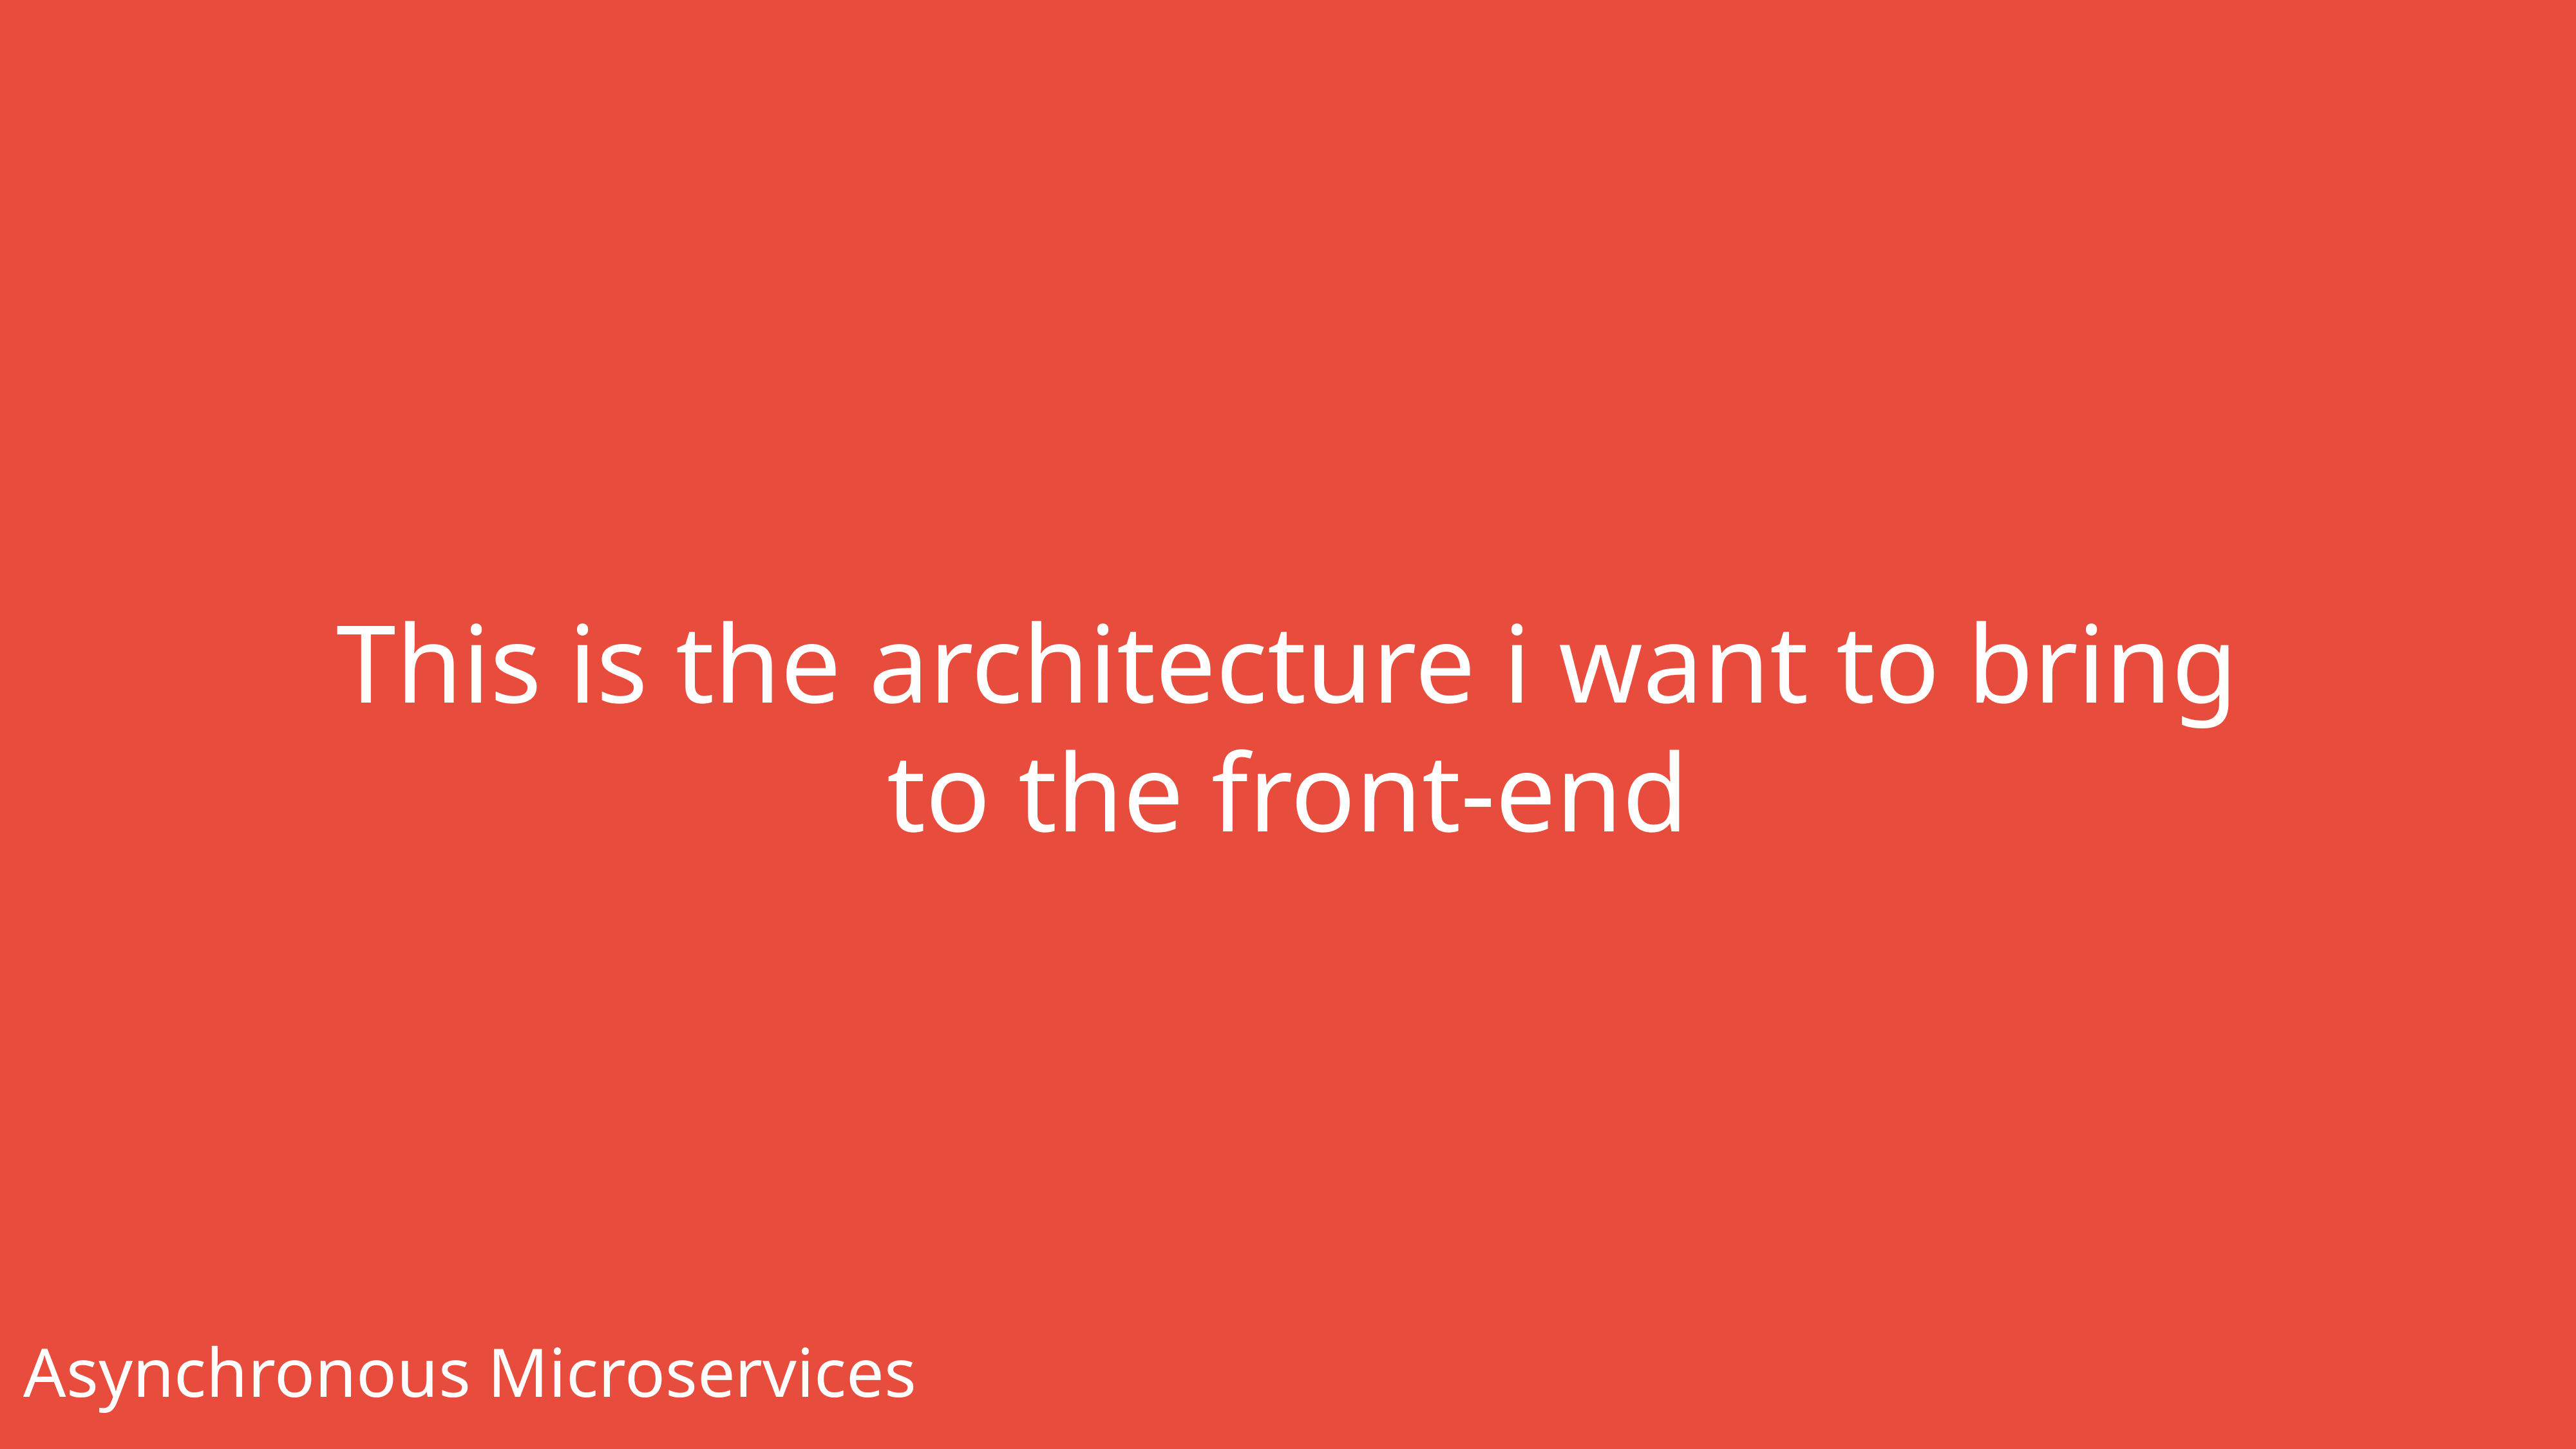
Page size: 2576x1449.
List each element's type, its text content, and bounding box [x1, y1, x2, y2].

text_box This is the architecture i want to bring to the front-end [331, 590, 2245, 859]
text_box Asynchronous Microservices [18, 1325, 923, 1417]
